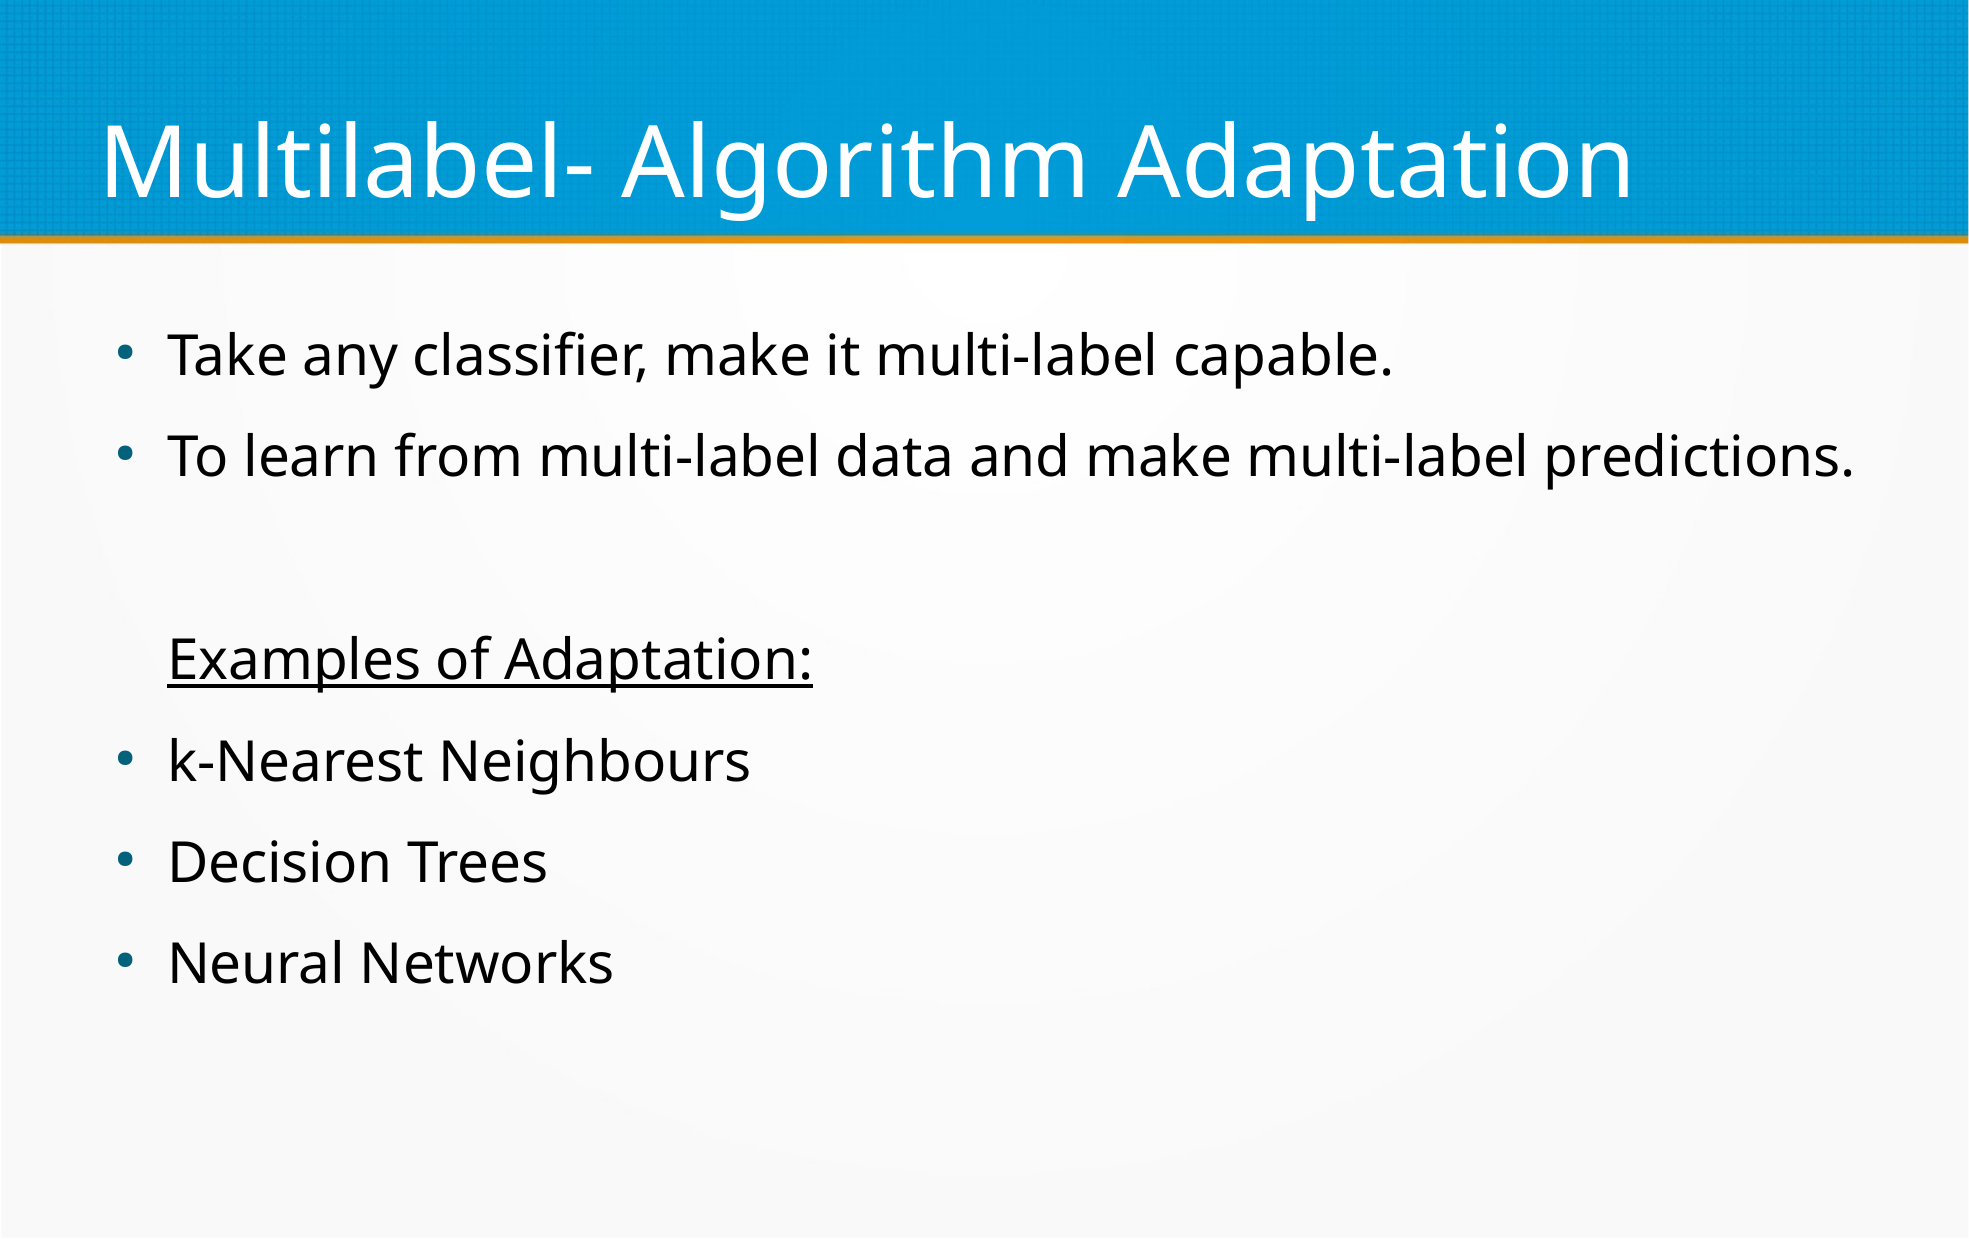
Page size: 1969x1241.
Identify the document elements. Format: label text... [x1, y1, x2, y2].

title Multilabel- Algorithm Adaptation [98, 19, 1870, 227]
list Take any classifier, make it multi-label capable. To learn from multi-label data and make multi-label predictions. Examples of Adaptation: k-Nearest Neighbours Decision Trees Neural Networks [98, 315, 1861, 1081]
picture [0, 233, 1969, 1241]
